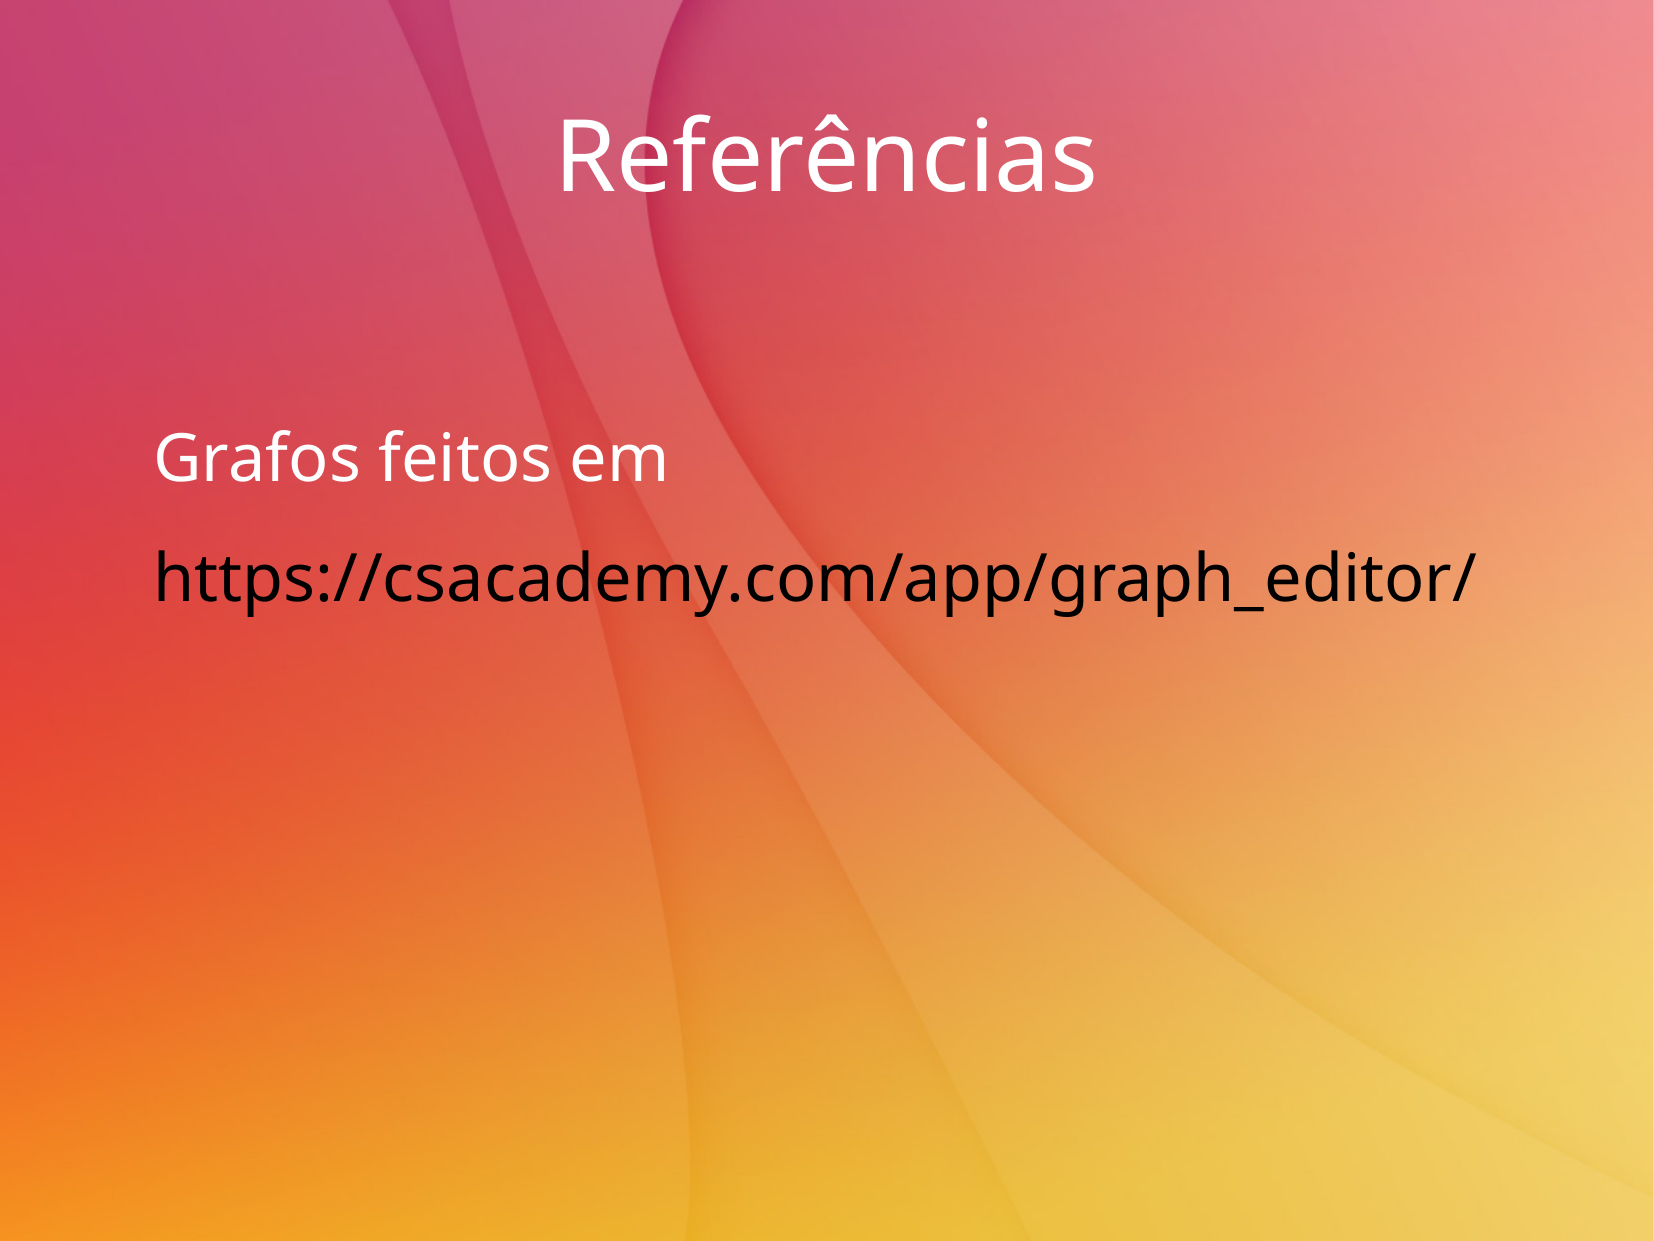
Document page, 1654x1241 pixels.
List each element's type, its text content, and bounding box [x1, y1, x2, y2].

picture [0, 0, 1654, 1241]
title Referências [82, 49, 1571, 257]
list Grafos feitos em https://csacademy.com/app/graph_editor/ [82, 290, 1571, 1010]
